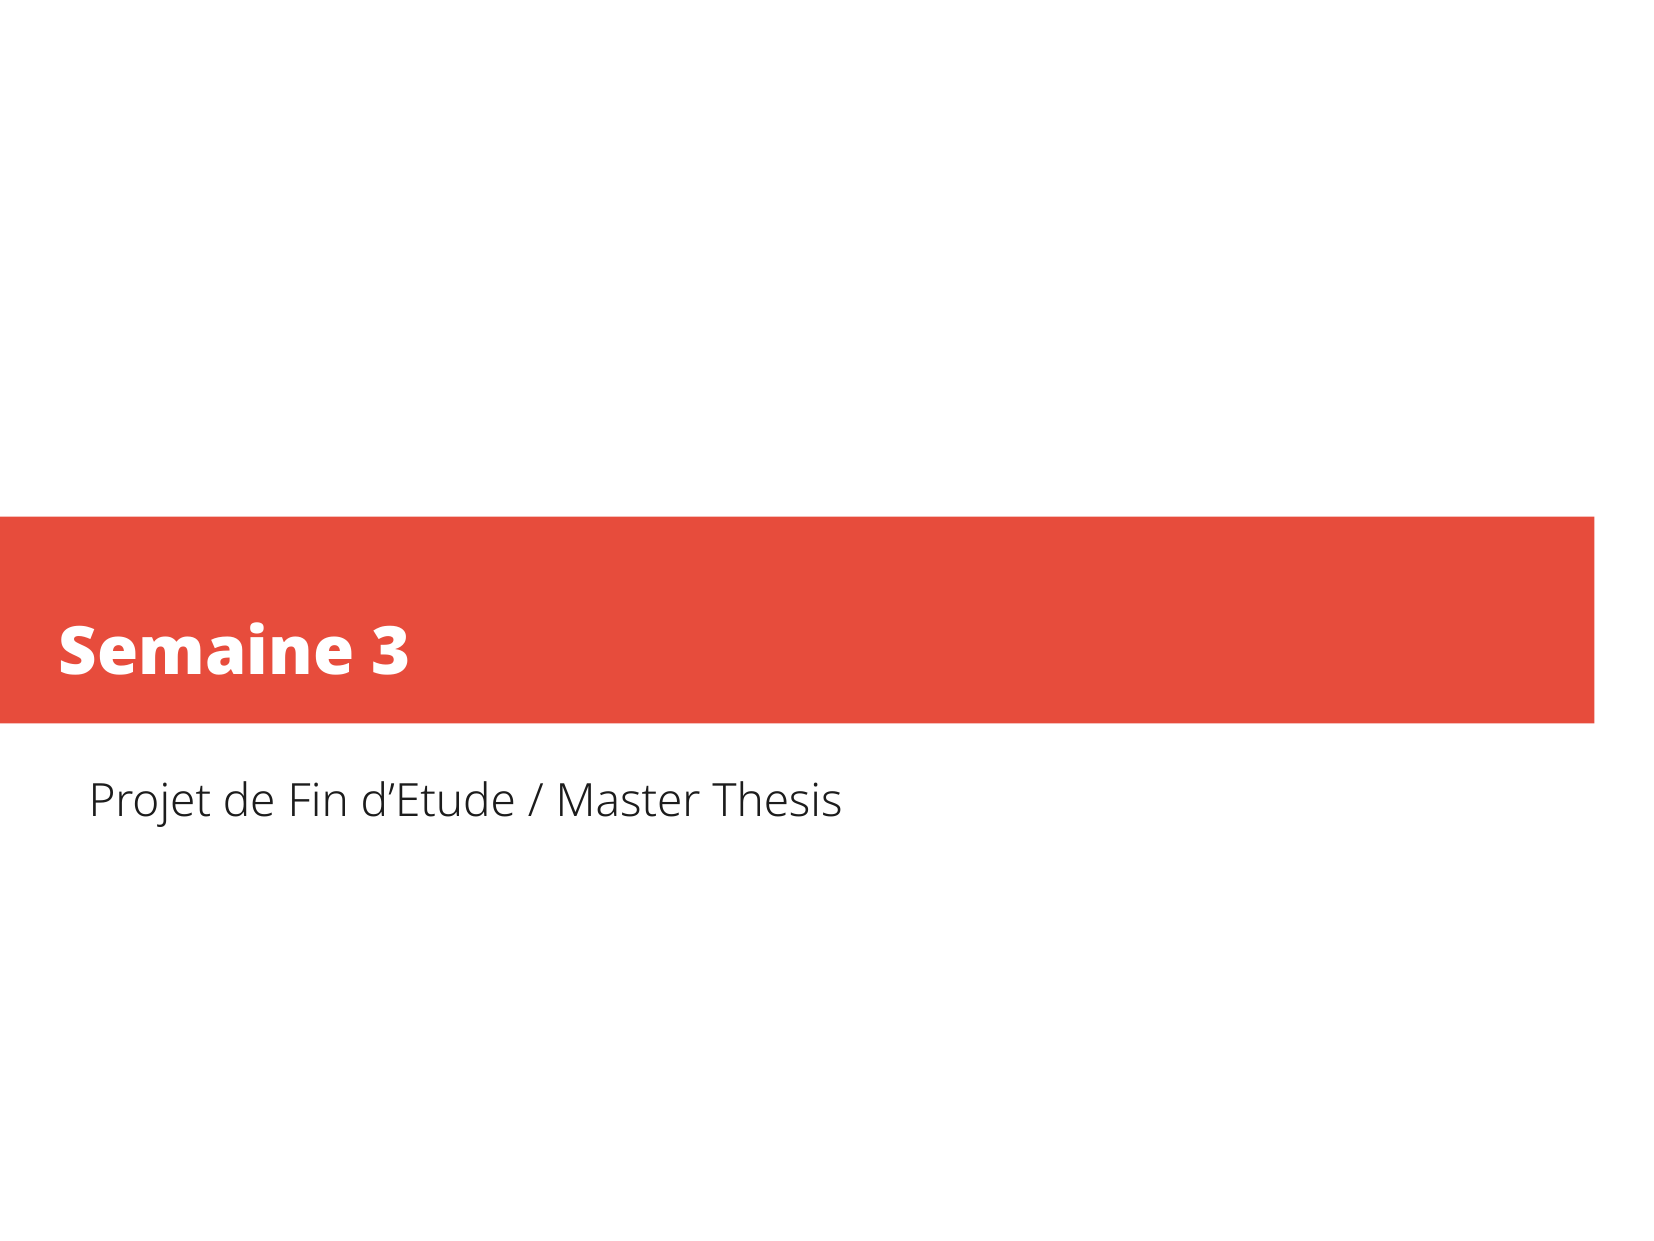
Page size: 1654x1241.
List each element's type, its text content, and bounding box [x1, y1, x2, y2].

subtitle Projet de Fin d’Etude / Master Thesis [88, 767, 1595, 1182]
title Semaine 3 [59, 546, 1595, 694]
